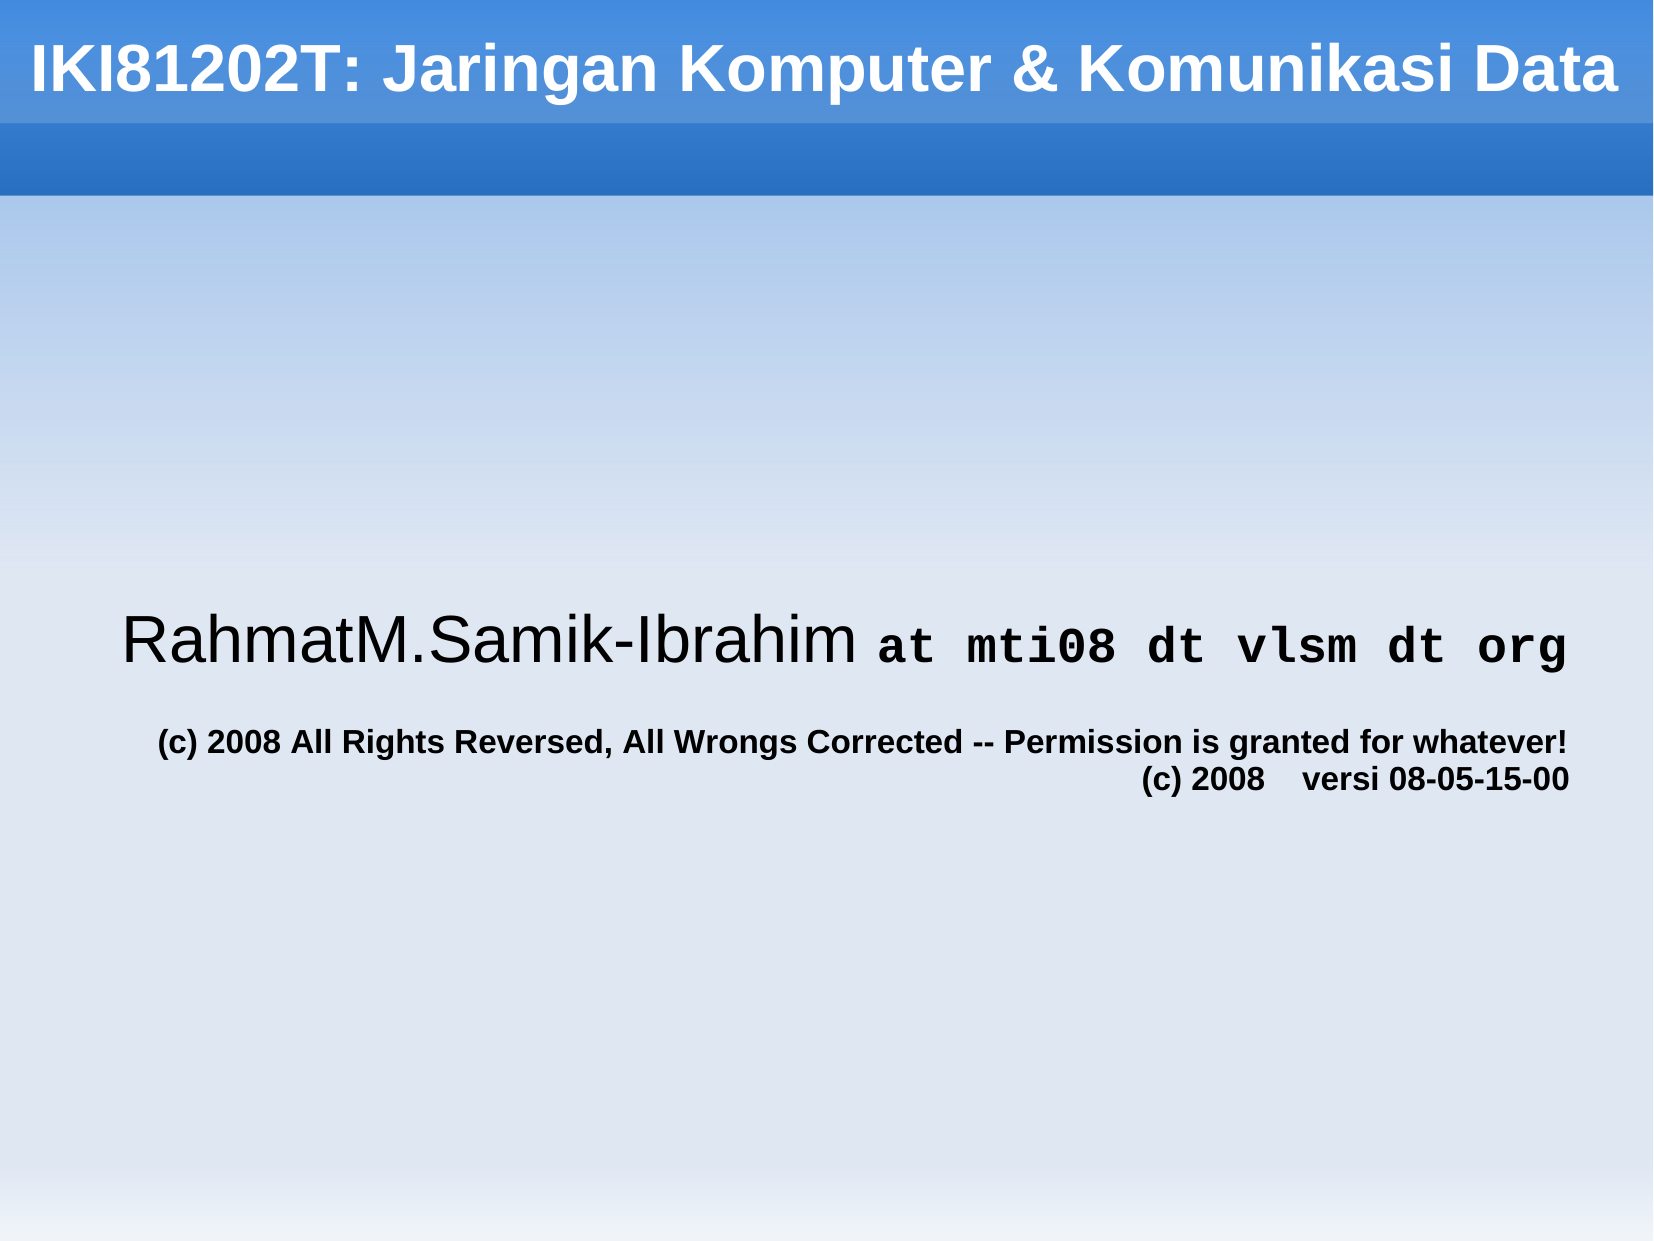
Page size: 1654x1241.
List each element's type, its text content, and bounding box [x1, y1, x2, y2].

subtitle RahmatM.Samik-Ibrahim at mti08 dt vlsm dt org (c) 2008 All Rights Reversed, All Wrongs Corrected -- Permission is granted for whatever! (c) 2008 versi 08-05-15-00 [82, 290, 1571, 1109]
title IKI81202T: Jaringan Komputer & Komunikasi Data [13, 0, 1653, 136]
picture [0, 0, 1654, 1241]
